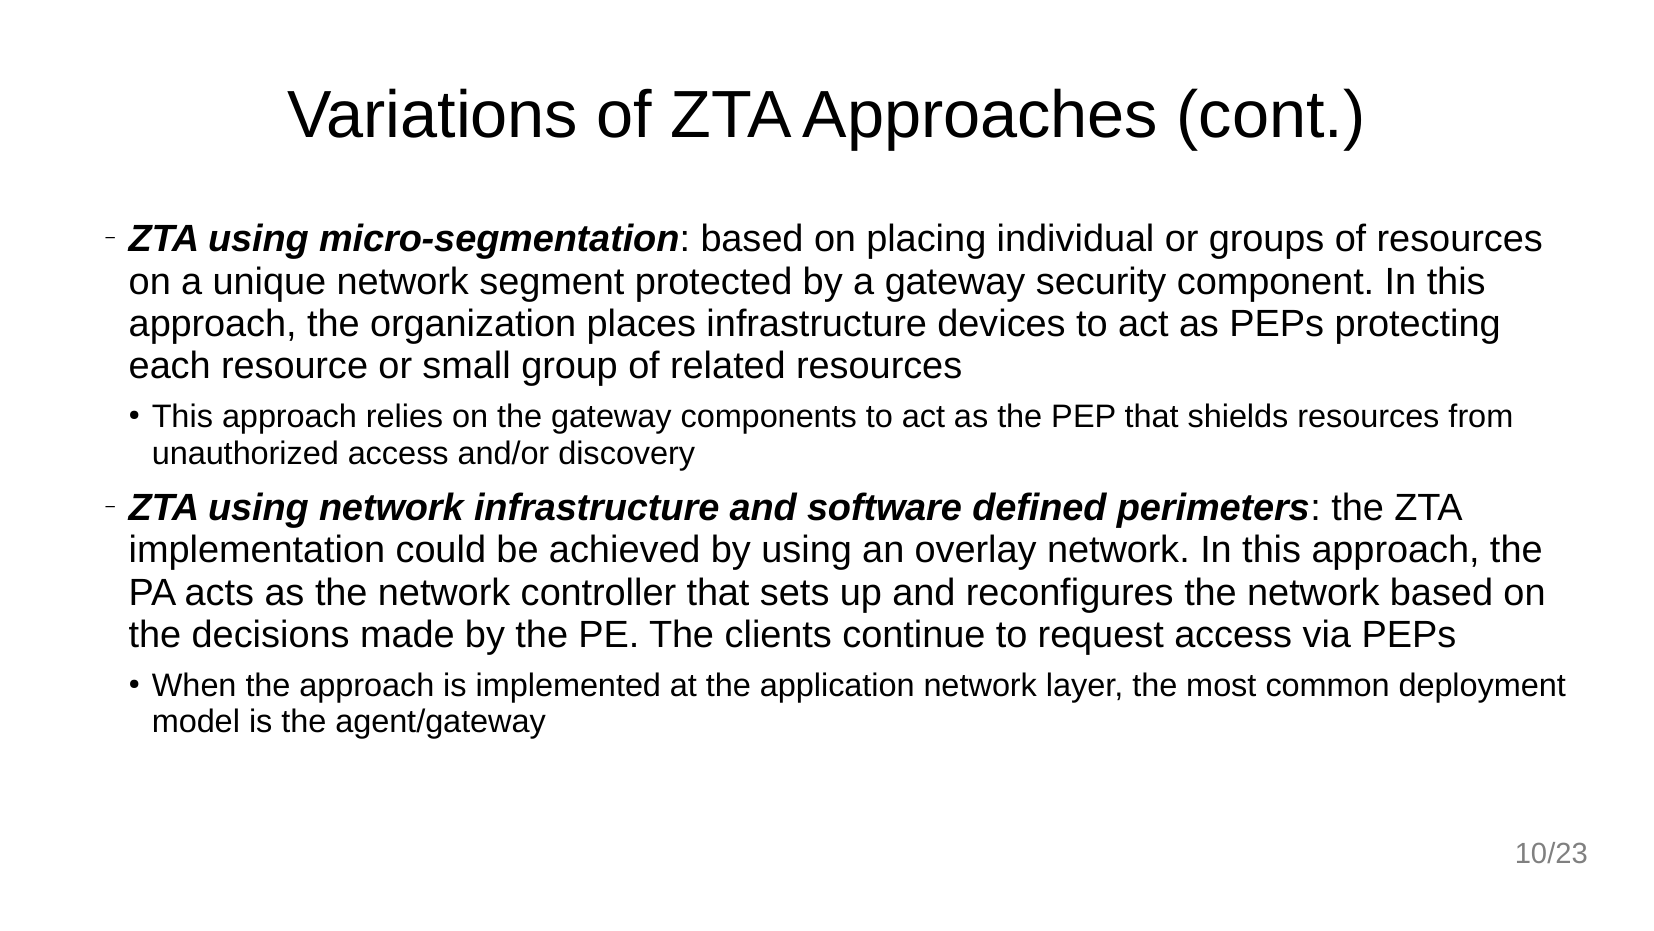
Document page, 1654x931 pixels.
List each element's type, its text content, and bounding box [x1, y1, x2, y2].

text_box <number>/23 [1500, 830, 1651, 931]
list ZTA using micro-segmentation: based on placing individual or groups of resources on a unique network segment protected by a gateway security component. In this approach, the organization places infrastructure devices to act as PEPs protecting each resource or small group of related resources This approach relies on the gateway components to act as the PEP that shields resources from unauthorized access and/or discovery ZTA using network infrastructure and software defined perimeters: the ZTA implementation could be achieved by using an overlay network. In this approach, the PA acts as the network controller that sets up and reconfigures the network based on the decisions made by the PE. The clients continue to request access via PEPs When the approach is implemented at the application network layer, the most common deployment model is the agent/gateway [82, 217, 1571, 758]
title Variations of ZTA Approaches (cont.) [82, 37, 1571, 193]
